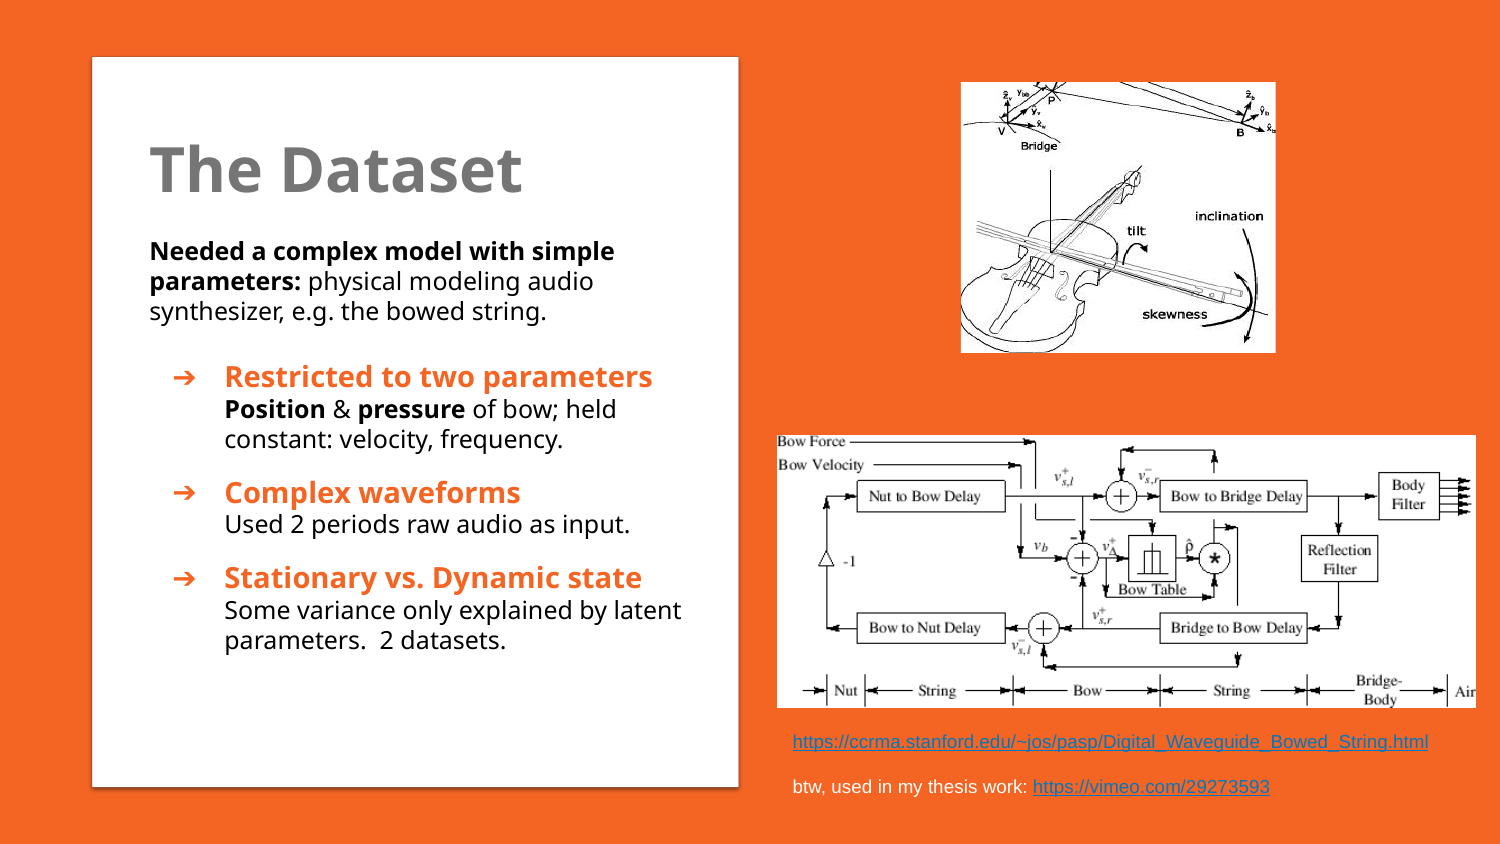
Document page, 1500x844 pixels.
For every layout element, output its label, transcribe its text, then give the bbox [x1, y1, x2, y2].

text_box https://ccrma.stanford.edu/~jos/pasp/Digital_Waveguide_Bowed_String.html btw, used in my thesis work: https://vimeo.com/29273593 [777, 714, 1476, 811]
picture [777, 435, 1476, 708]
picture [960, 82, 1276, 353]
text_box The Dataset [134, 95, 698, 220]
list Needed a complex model with simple parameters: physical modeling audio synthesizer, e.g. the bowed string. Restricted to two parameters Position & pressure of bow; held constant: velocity, frequency. Complex waveforms Used 2 periods raw audio as input. Stationary vs. Dynamic state Some variance only explained by latent parameters. 2 datasets. [134, 220, 698, 767]
picture [66, 26, 765, 817]
